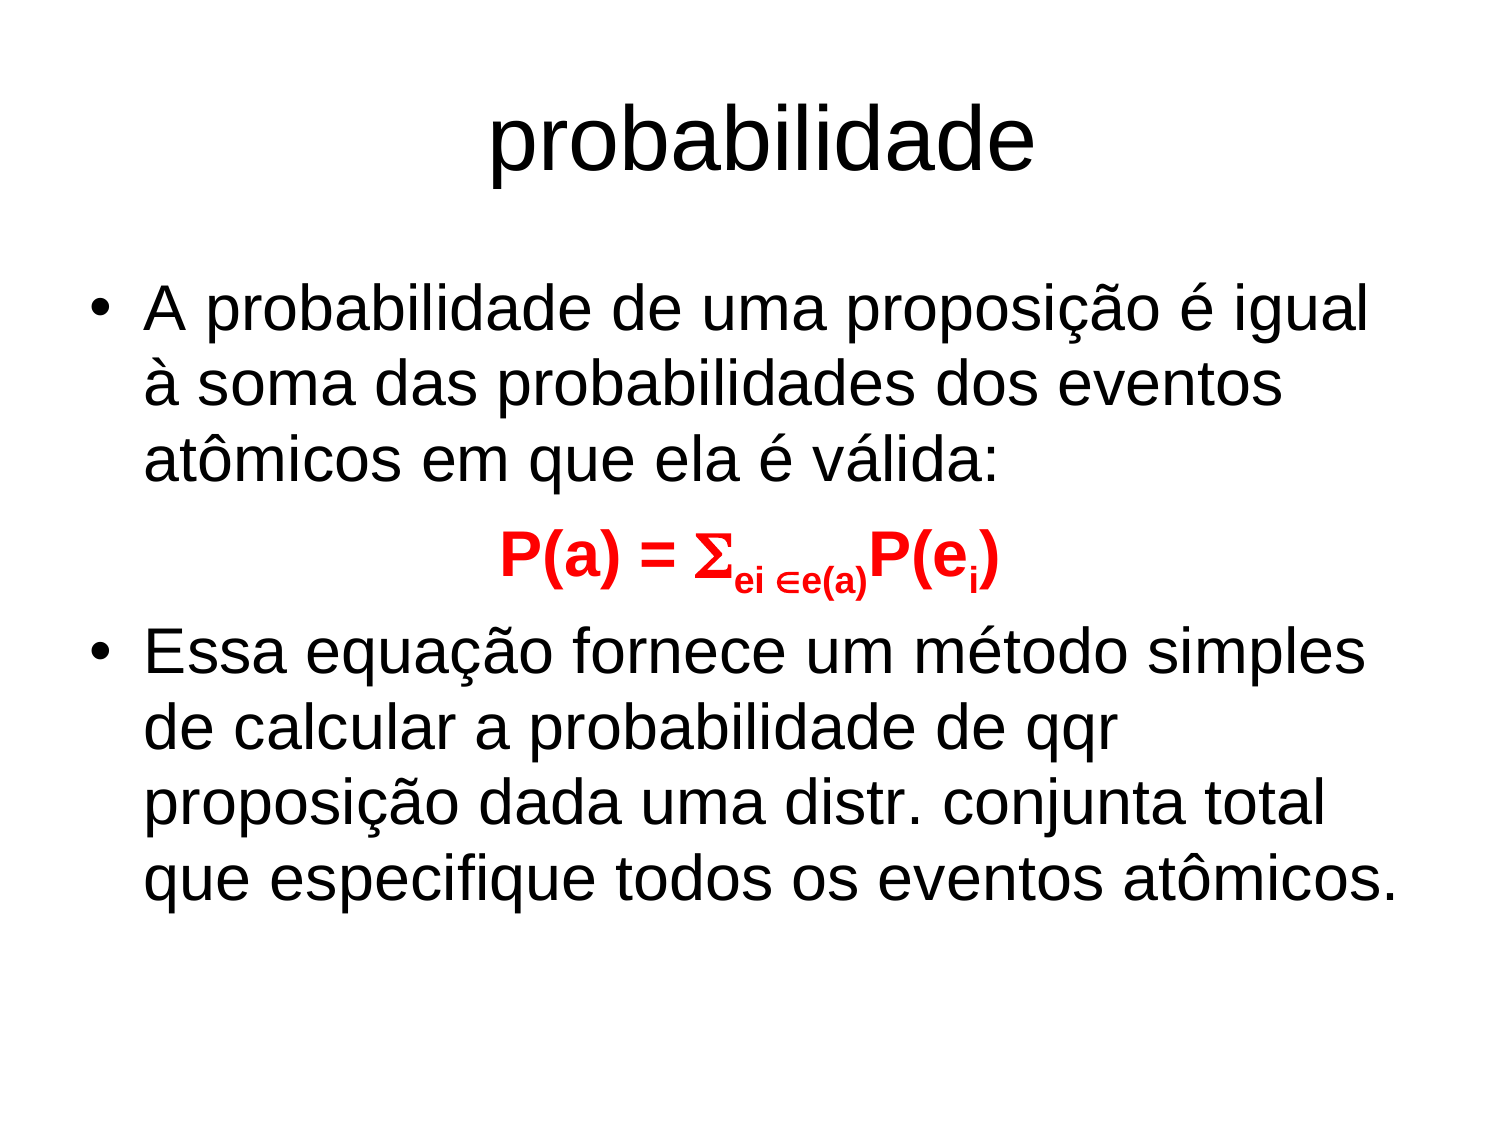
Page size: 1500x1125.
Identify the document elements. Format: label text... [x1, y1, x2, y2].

title probabilidade [75, 45, 1426, 233]
list A probabilidade de uma proposição é igual à soma das probabilidades dos eventos atômicos em que ela é válida: P(a) = ei e(a)P(ei) Essa equação fornece um método simples de calcular a probabilidade de qqr proposição dada uma distr. conjunta total que especifique todos os eventos atômicos. [75, 262, 1426, 1005]
